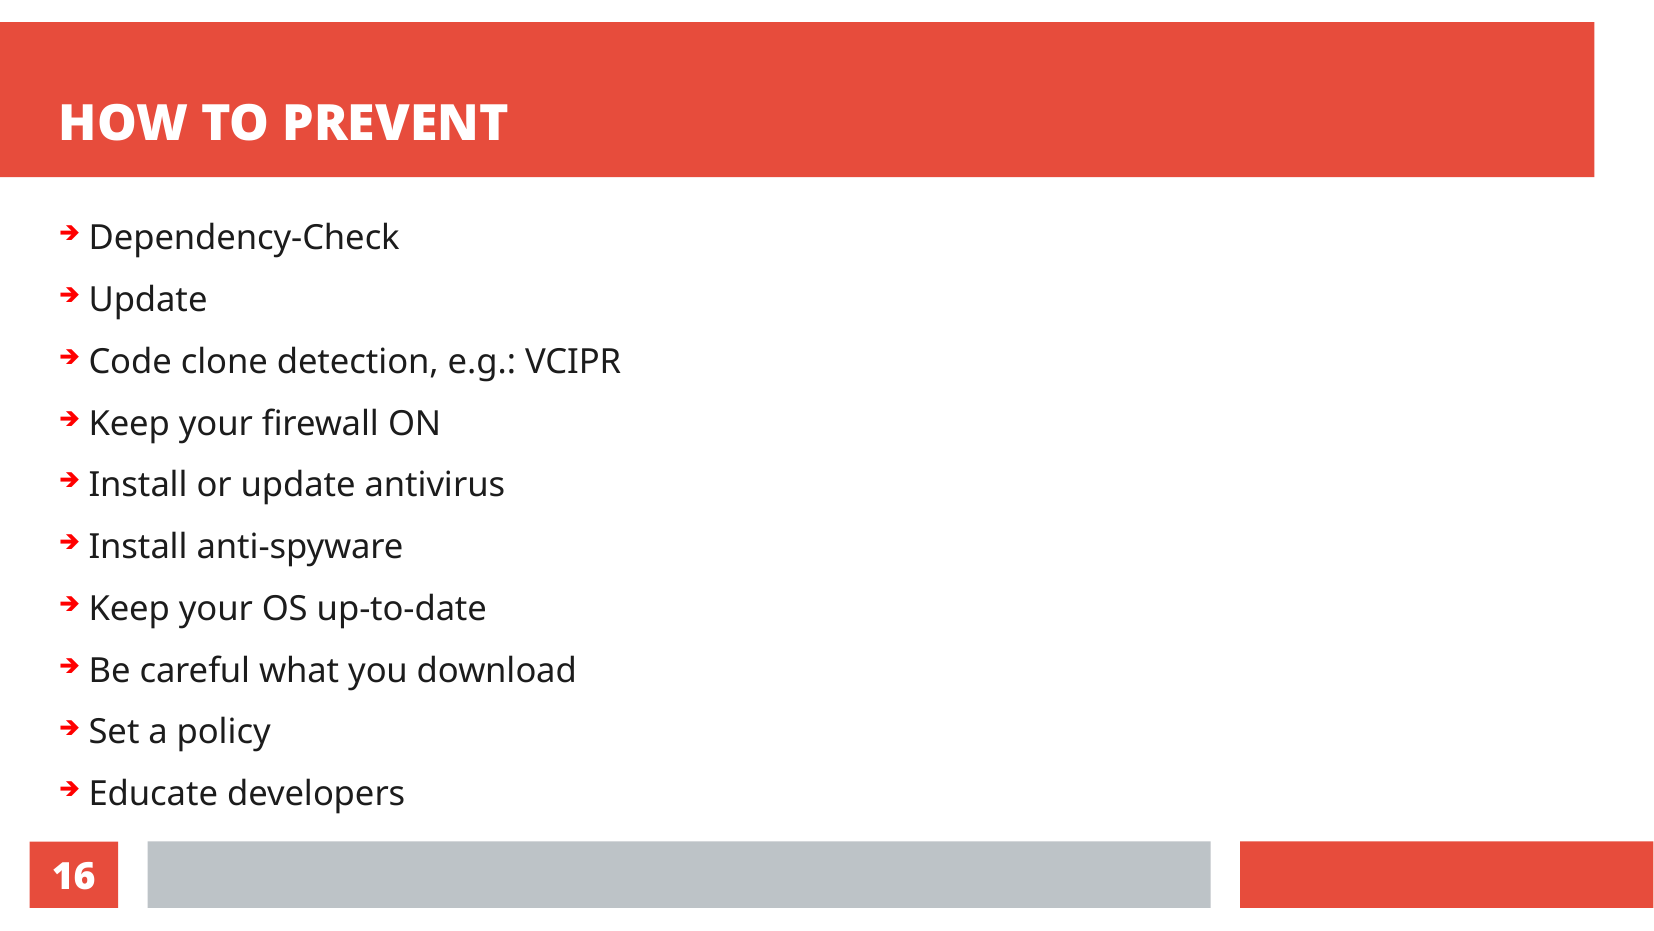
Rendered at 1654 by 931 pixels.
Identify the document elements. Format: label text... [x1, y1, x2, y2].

title HOW TO PREVENT [59, 44, 1595, 156]
list Dependency-Check Update Code clone detection, e.g.: VCIPR Keep your firewall ON Install or update antivirus Install anti-spyware Keep your OS up-to-date Be careful what you download Set a policy Educate developers [59, 212, 1565, 820]
